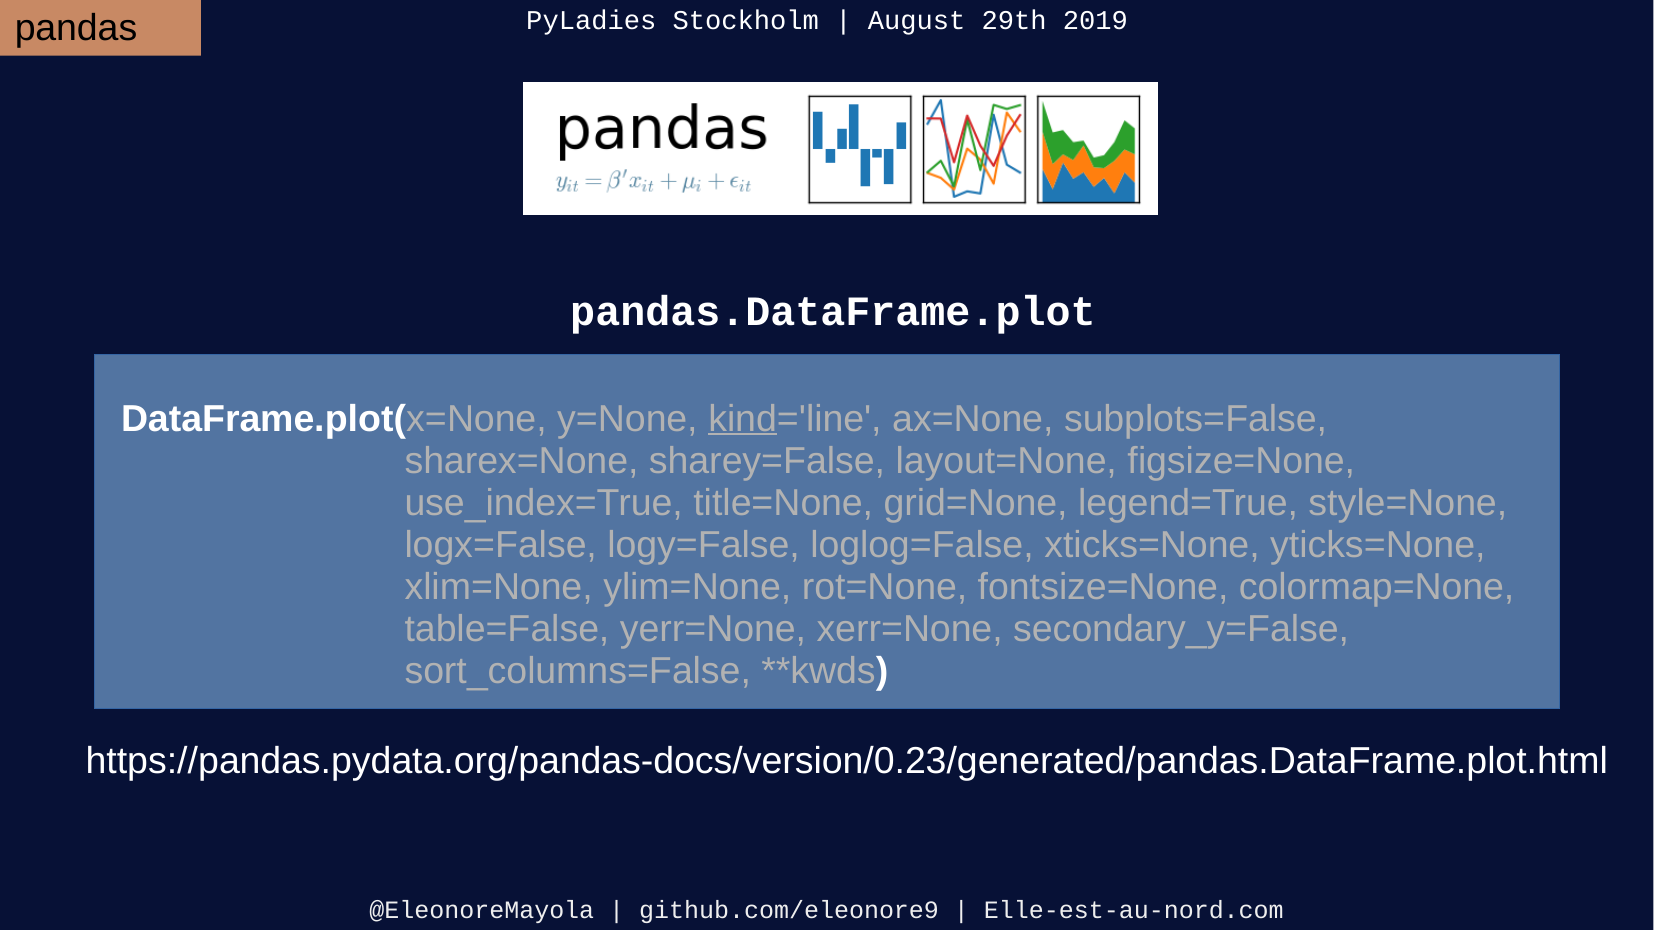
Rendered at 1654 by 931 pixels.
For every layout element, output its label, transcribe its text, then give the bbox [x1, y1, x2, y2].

text_box pandas.DataFrame.plot [484, 283, 1182, 346]
text_box @EleonoreMayola | github.com/eleonore9 | Elle-est-au-nord.com [295, 862, 1359, 931]
picture [523, 82, 1158, 215]
text_box DataFrame.plot(x=None, y=None, kind='line', ax=None, subplots=False, sharex=None, sharey=False, layout=None, figsize=None, use_index=True, title=None, grid=None, legend=True, style=None, logx=False, logy=False, loglog=False, xticks=None, yticks=None, xlim=None, ylim=None, rot=None, fontsize=None, colormap=None, table=False, yerr=None, xerr=None, secondary_y=False, sort_columns=False, **kwds) [106, 389, 1548, 699]
text_box https://pandas.pydata.org/pandas-docs/version/0.23/generated/pandas.DataFrame.plot.html [70, 732, 1630, 815]
text_box pandas [0, 0, 201, 56]
text_box [94, 354, 1560, 709]
text_box PyLadies Stockholm | August 29th 2019 [265, 0, 1388, 60]
